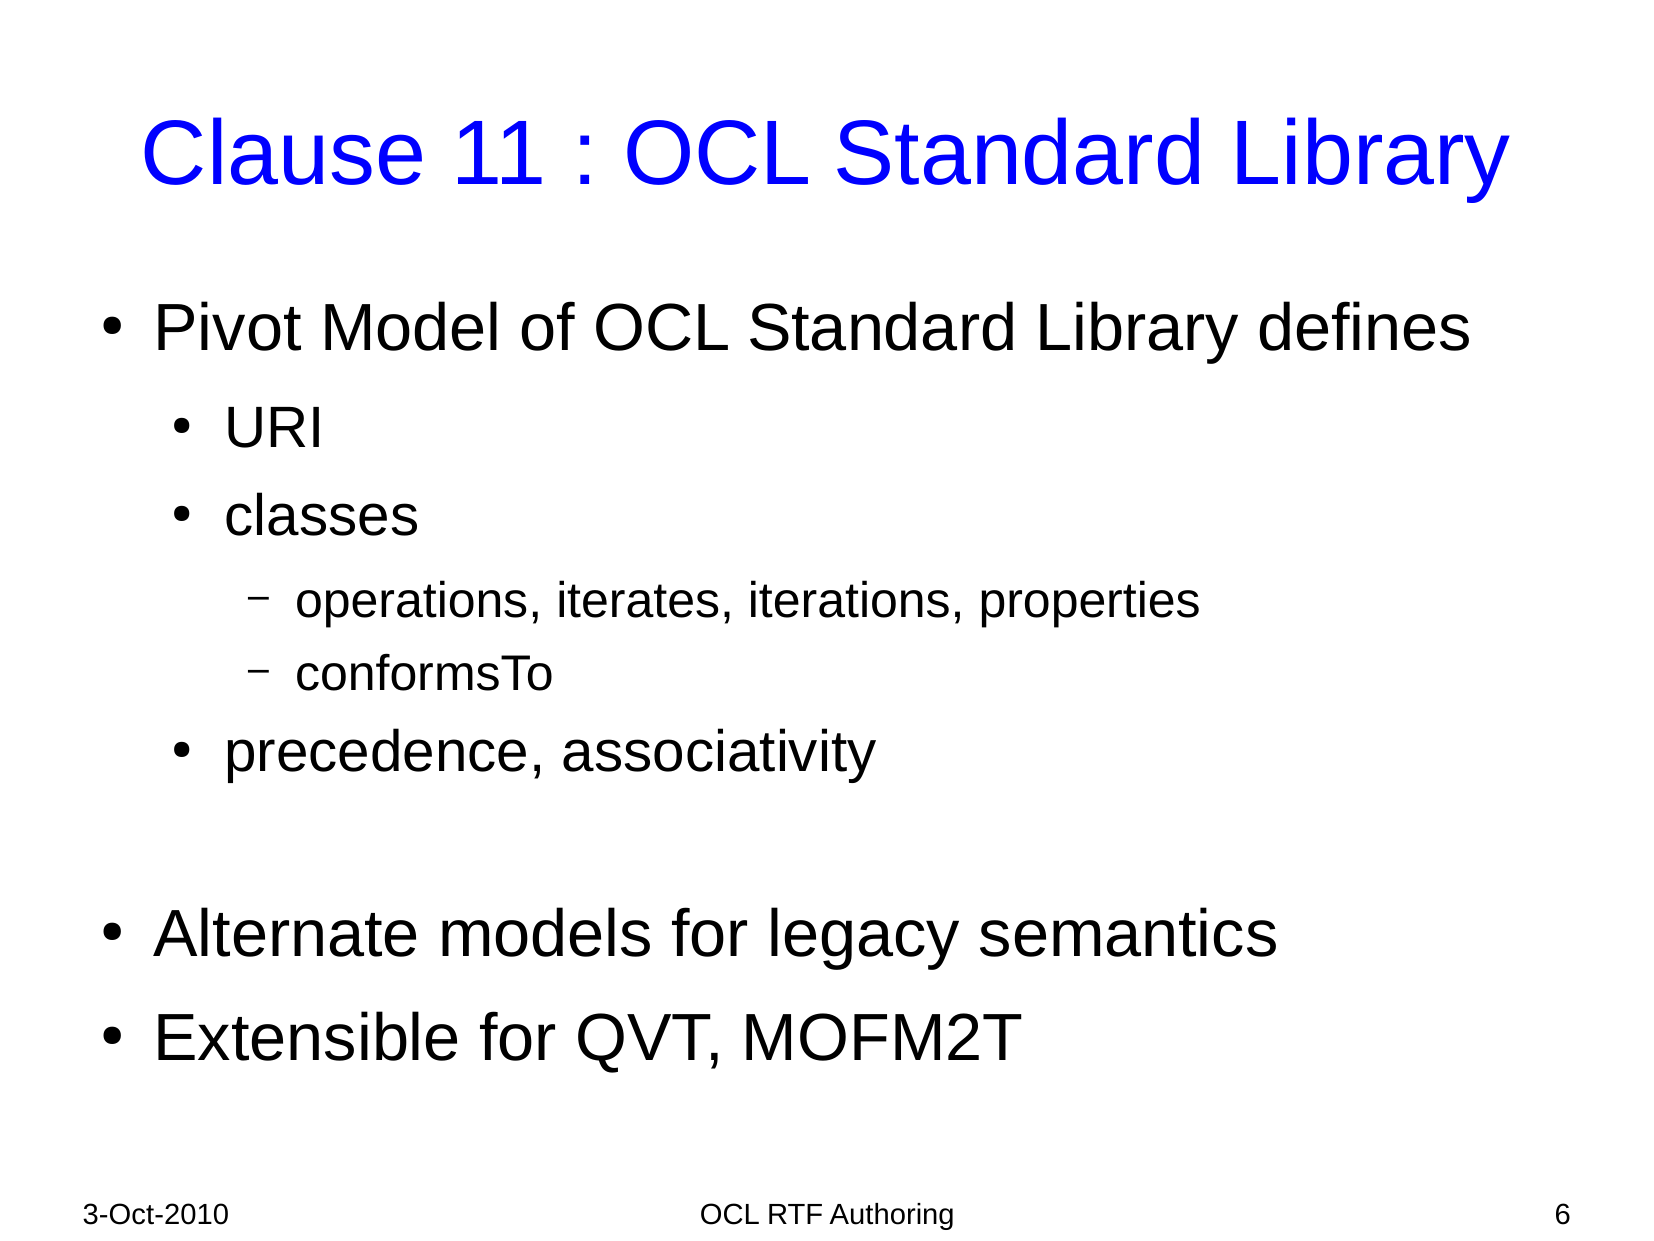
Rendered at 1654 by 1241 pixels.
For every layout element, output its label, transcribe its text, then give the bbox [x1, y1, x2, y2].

title Clause 11 : OCL Standard Library [82, 56, 1571, 250]
list Pivot Model of OCL Standard Library defines URI classes operations, iterates, iterations, properties conformsTo precedence, associativity Alternate models for legacy semantics Extensible for QVT, MOFM2T [82, 290, 1571, 1094]
